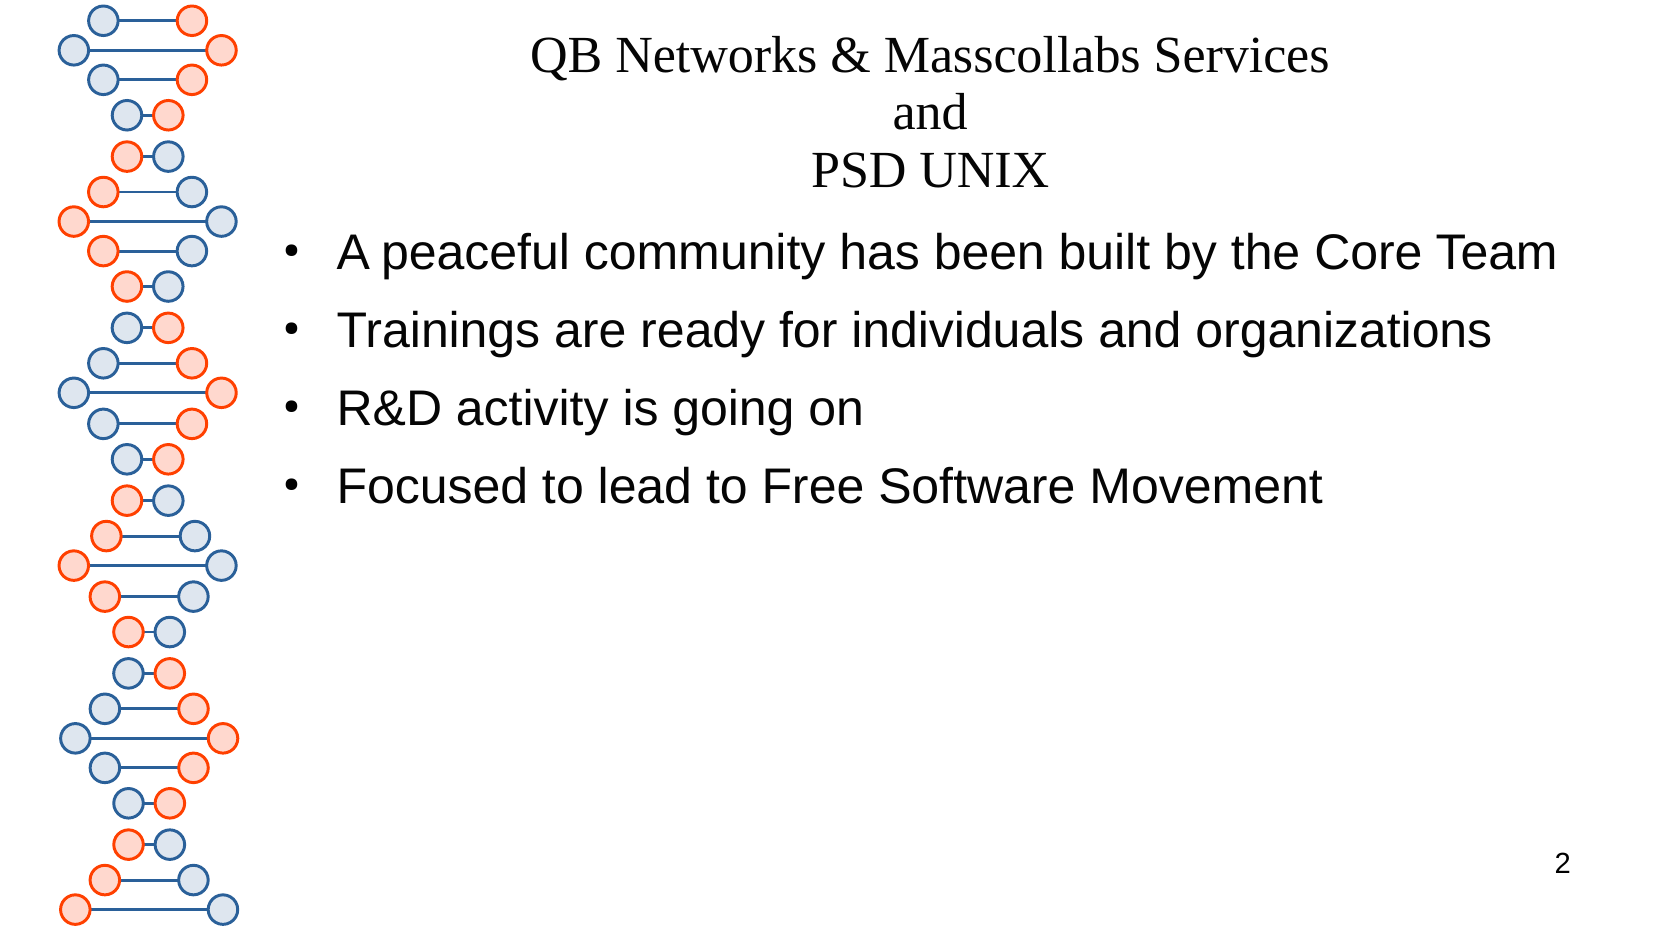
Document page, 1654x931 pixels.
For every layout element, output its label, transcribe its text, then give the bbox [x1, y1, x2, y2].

list A peaceful community has been built by the Core Team Trainings are ready for individuals and organizations R&D activity is going on Focused to lead to Free Software Movement [265, 224, 1595, 764]
title QB Networks & Masscollabs Services and PSD UNIX [265, 25, 1595, 199]
